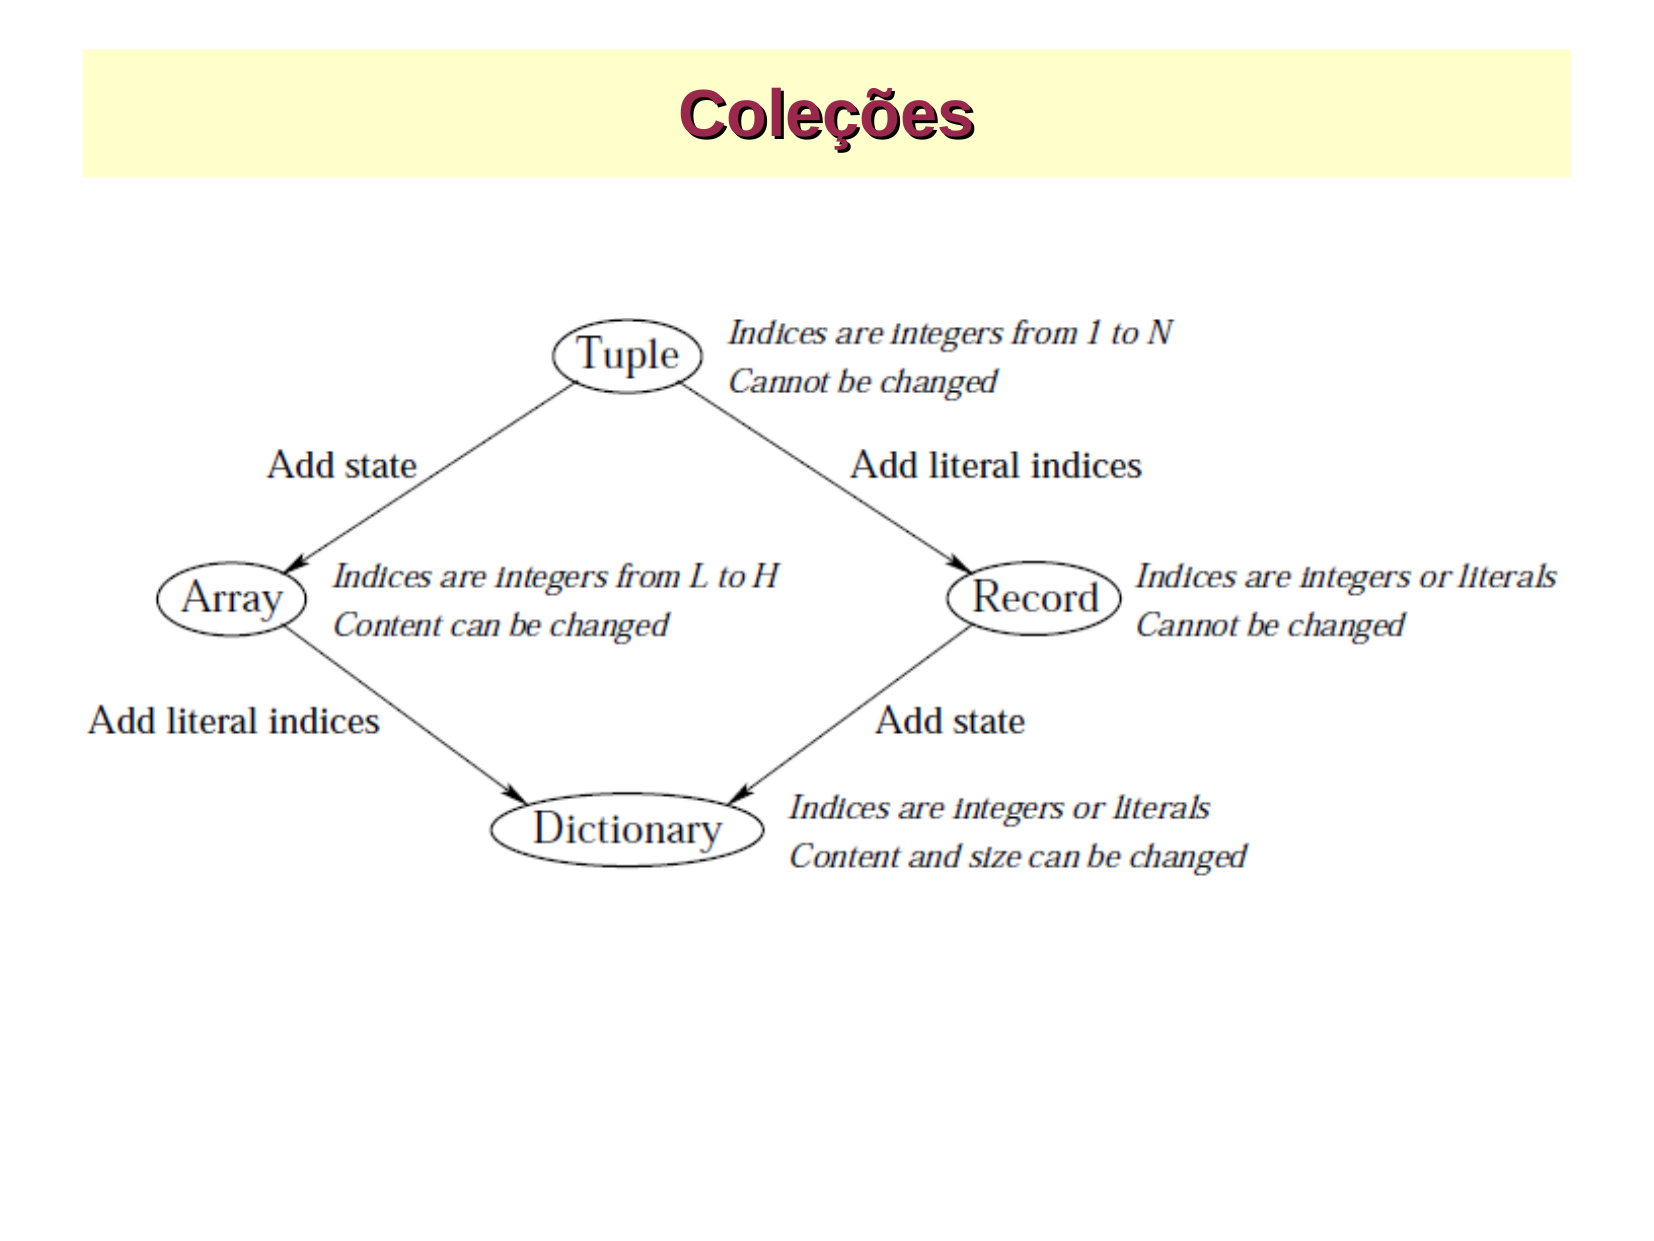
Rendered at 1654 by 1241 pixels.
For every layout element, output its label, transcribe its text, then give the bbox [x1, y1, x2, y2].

picture [84, 318, 1568, 880]
title Coleções [82, 49, 1571, 178]
